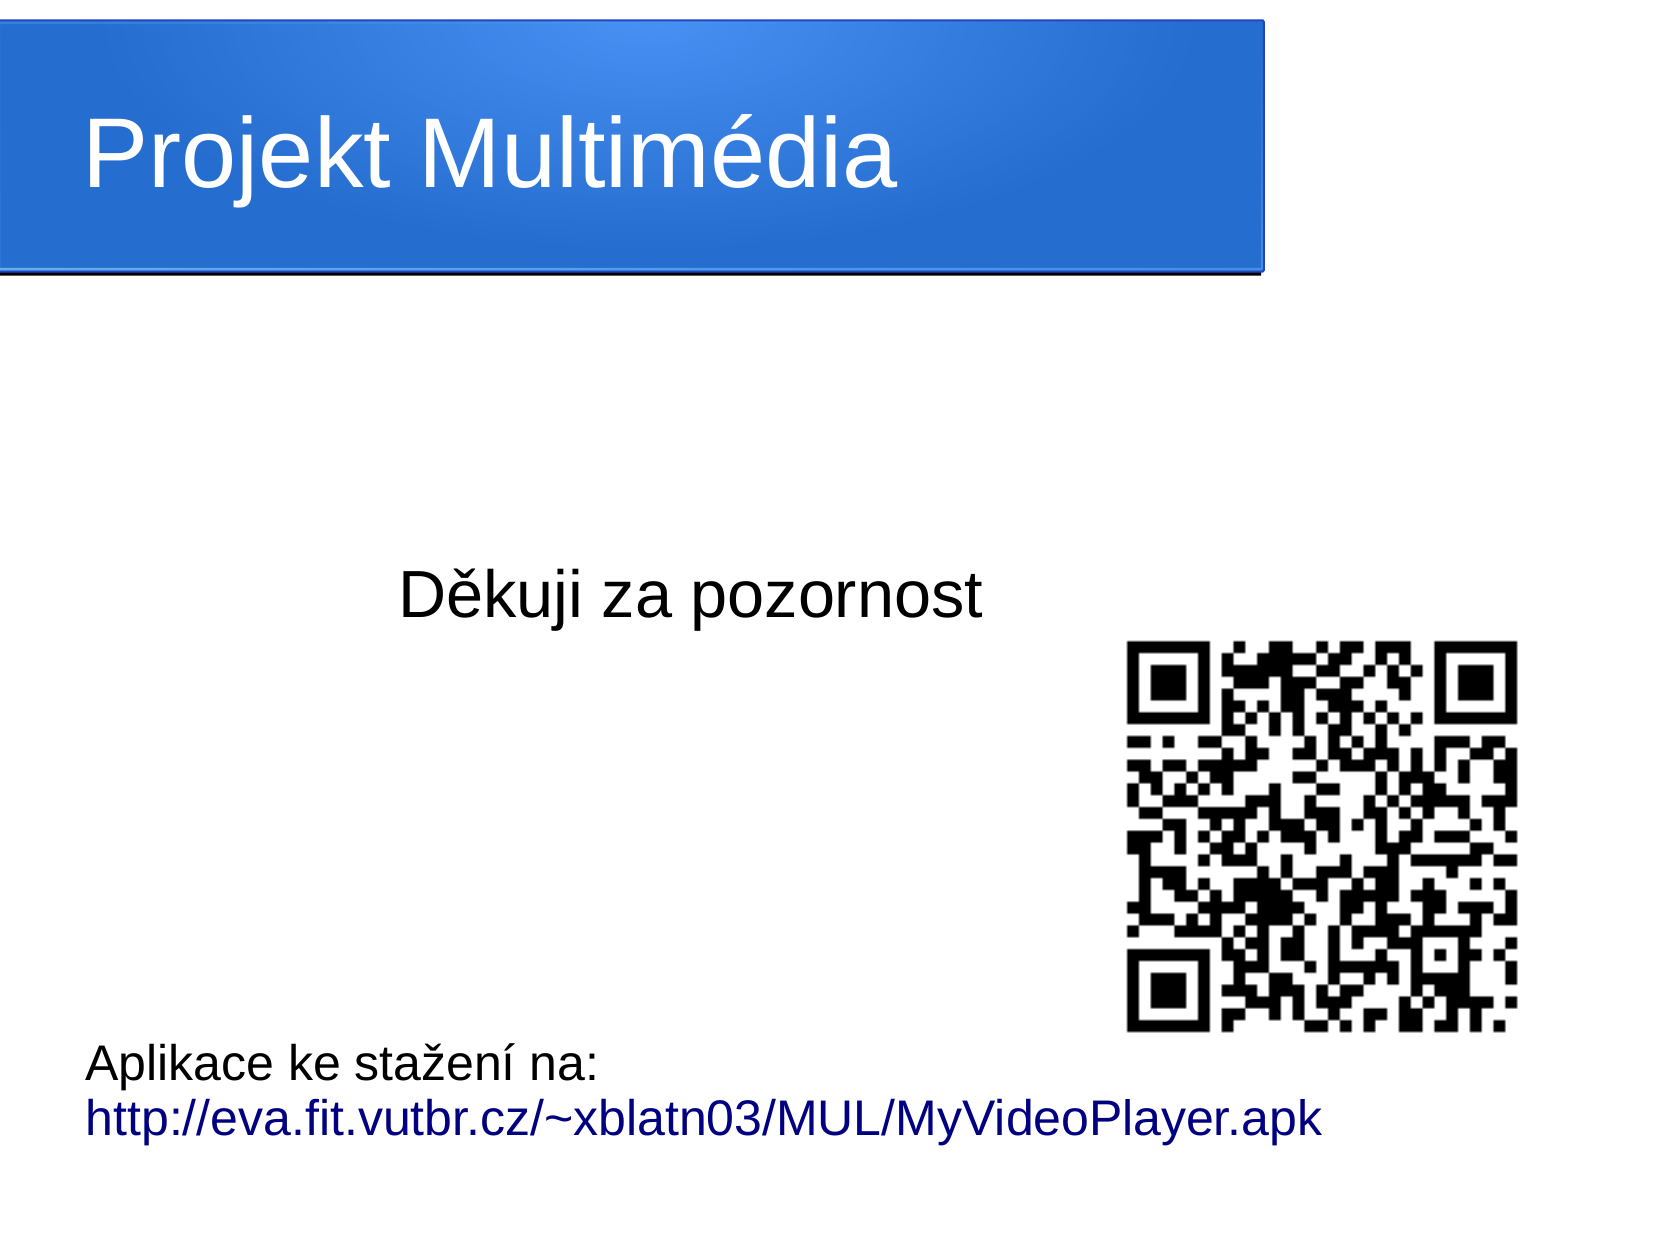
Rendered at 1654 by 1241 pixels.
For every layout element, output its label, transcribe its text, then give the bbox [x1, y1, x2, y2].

text_box Aplikace ke stažení na: http://eva.fit.vutbr.cz/~xblatn03/MUL/MyVideoPlayer.apk [70, 1027, 1583, 1154]
picture [1064, 578, 1584, 1099]
title Projekt Multimédia [82, 49, 1250, 257]
subtitle Děkuji za pozornost [82, 290, 1300, 898]
